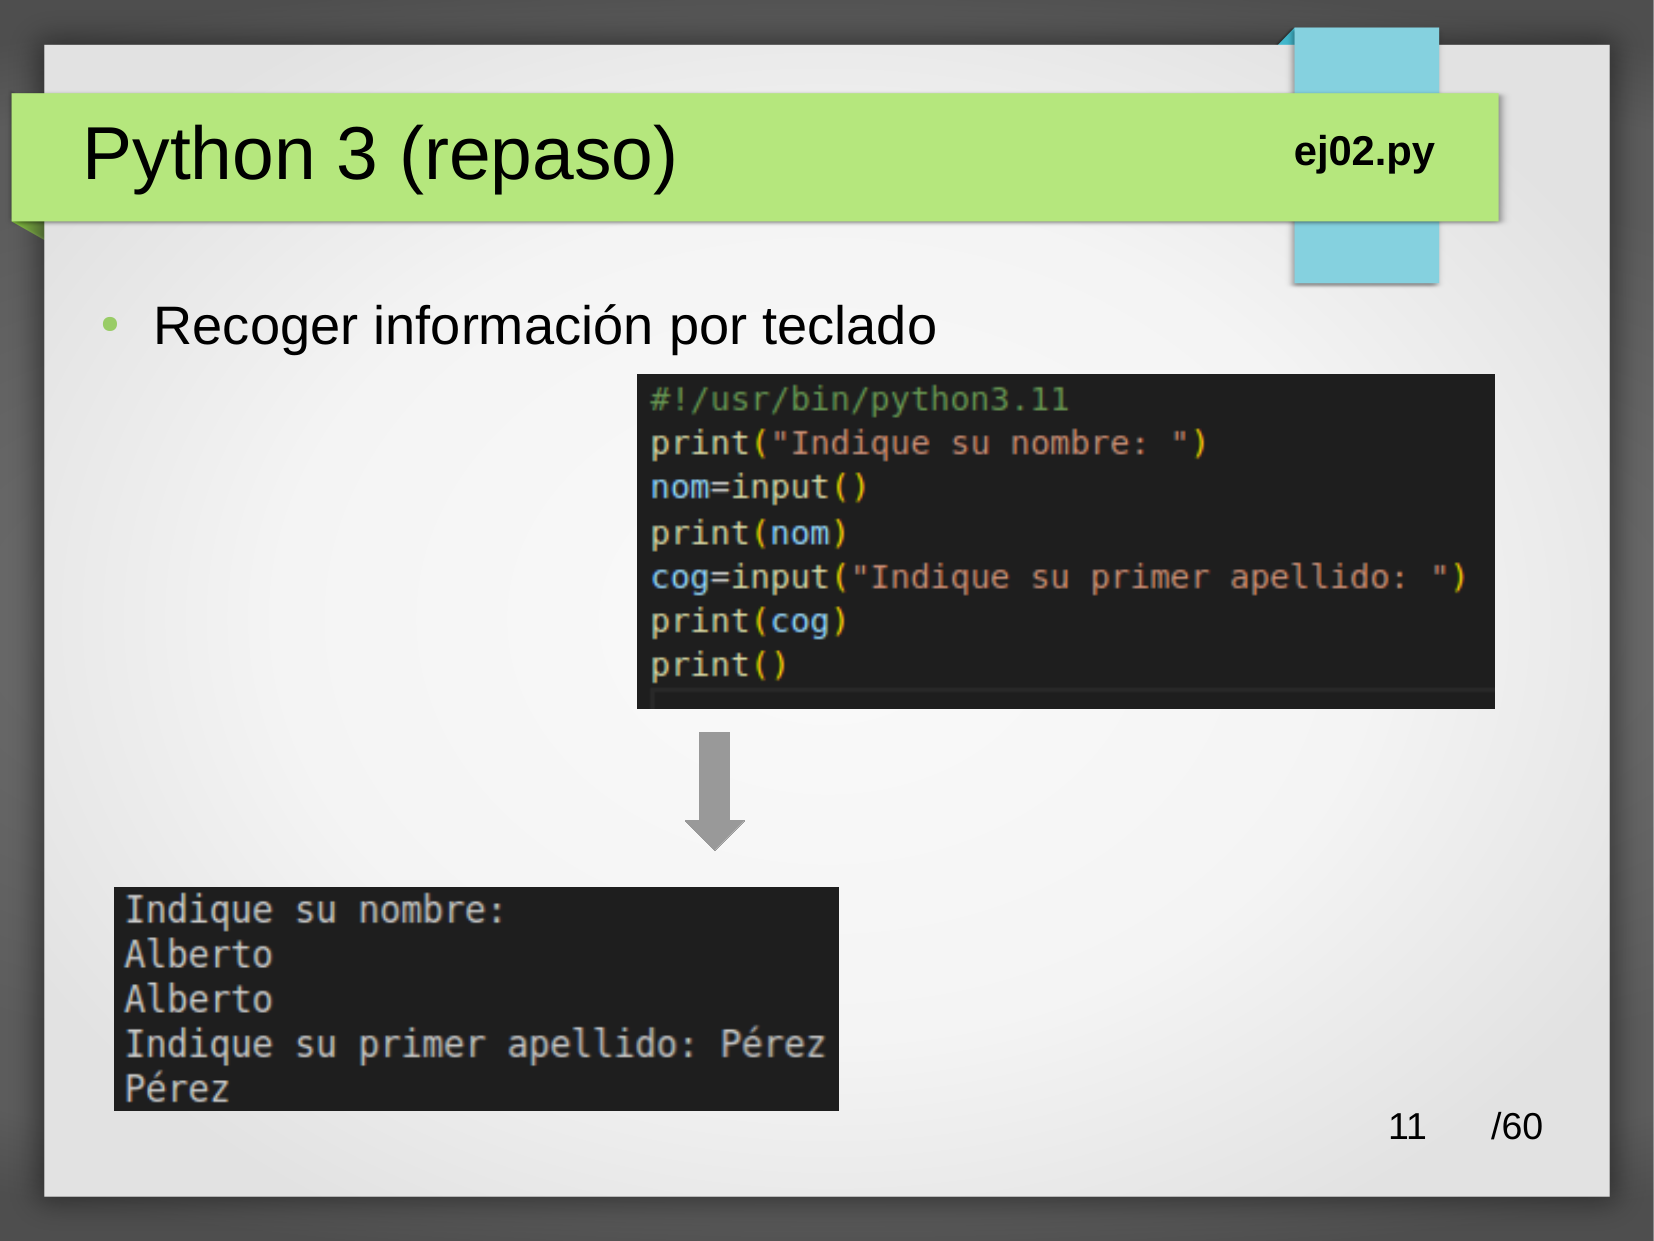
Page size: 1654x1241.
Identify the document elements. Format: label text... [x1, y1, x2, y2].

text_box [685, 732, 745, 851]
picture [0, 0, 1654, 1241]
text_box <número> [1373, 1098, 1476, 1169]
list Recoger información por teclado [82, 295, 1571, 1015]
text_box ej02.py [1279, 120, 1465, 229]
text_box /60 [1476, 1098, 1644, 1169]
title Python 3 (repaso) [82, 94, 1264, 213]
